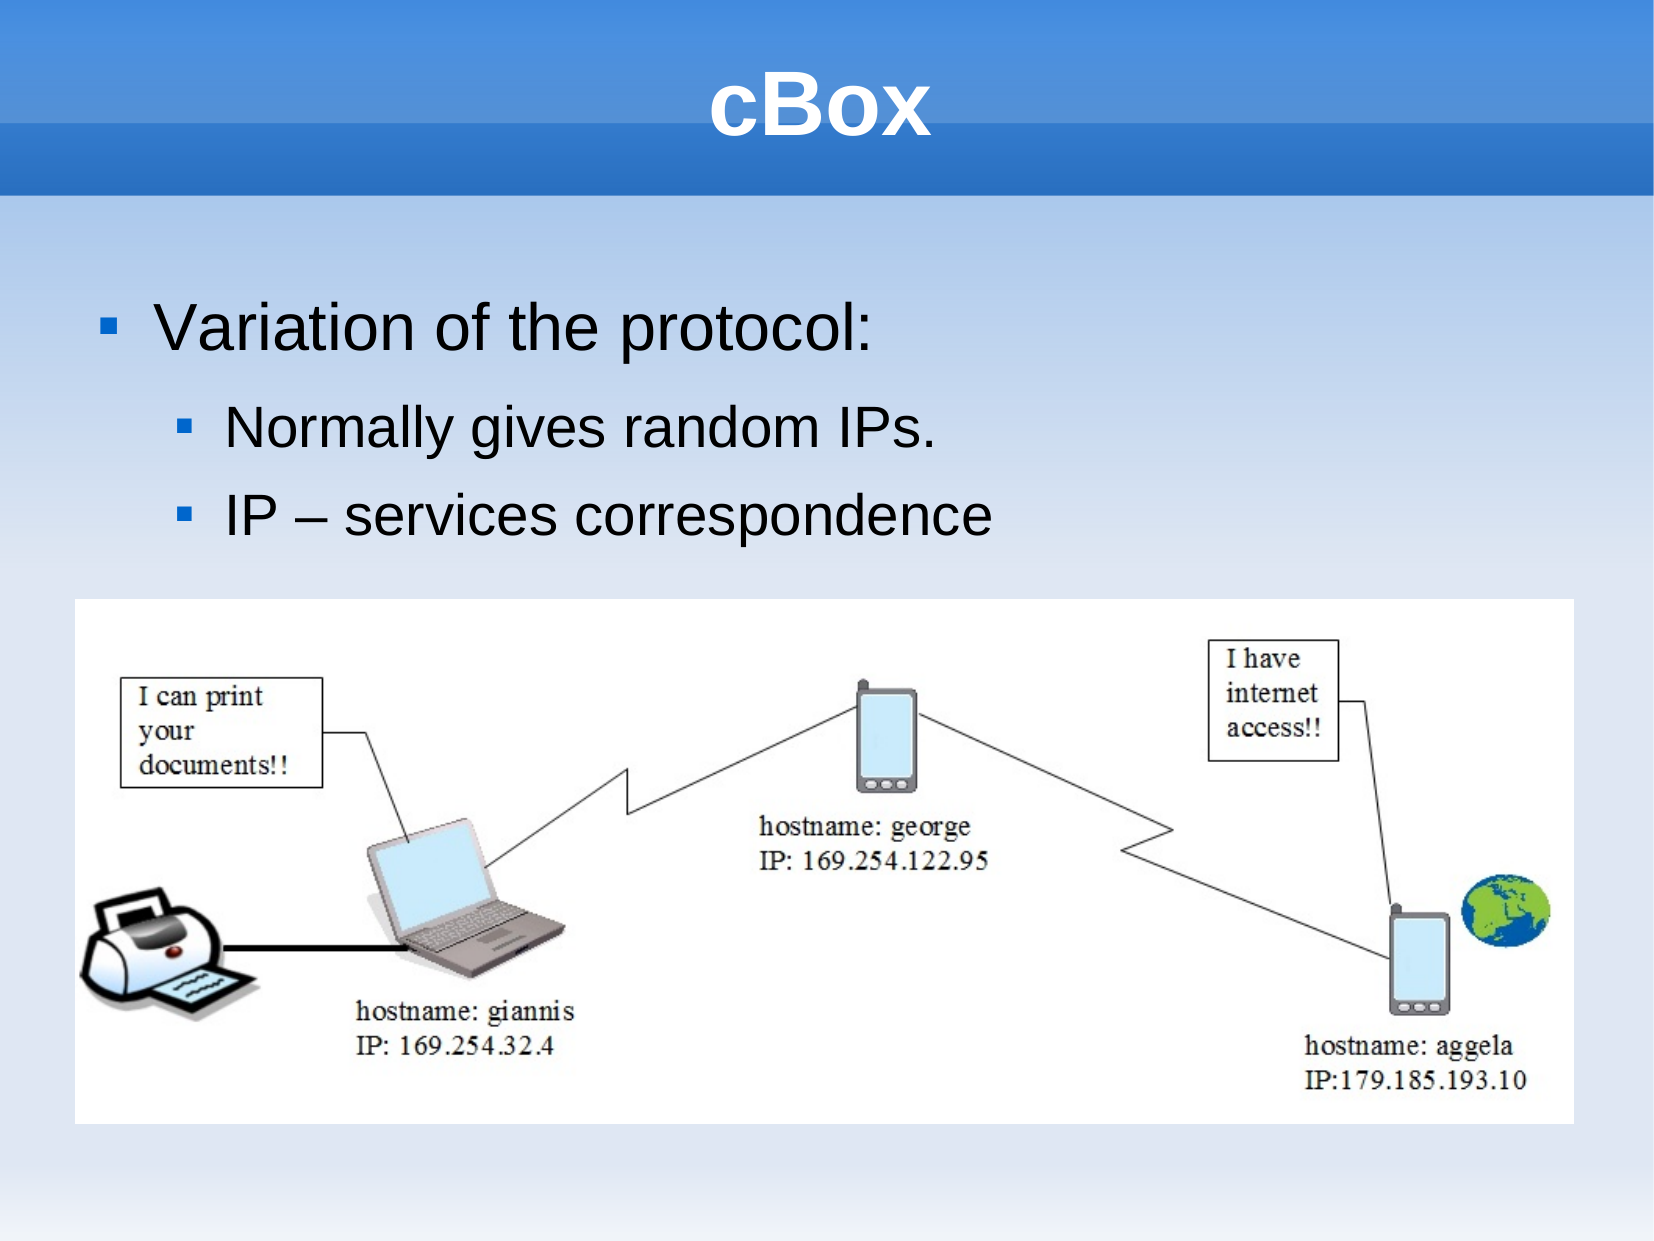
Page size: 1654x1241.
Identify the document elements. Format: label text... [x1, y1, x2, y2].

title cBox [76, 0, 1565, 208]
picture [0, 0, 1654, 1241]
list Variation of the protocol: Normally gives random IPs. IP – services correspondence [82, 290, 1571, 599]
